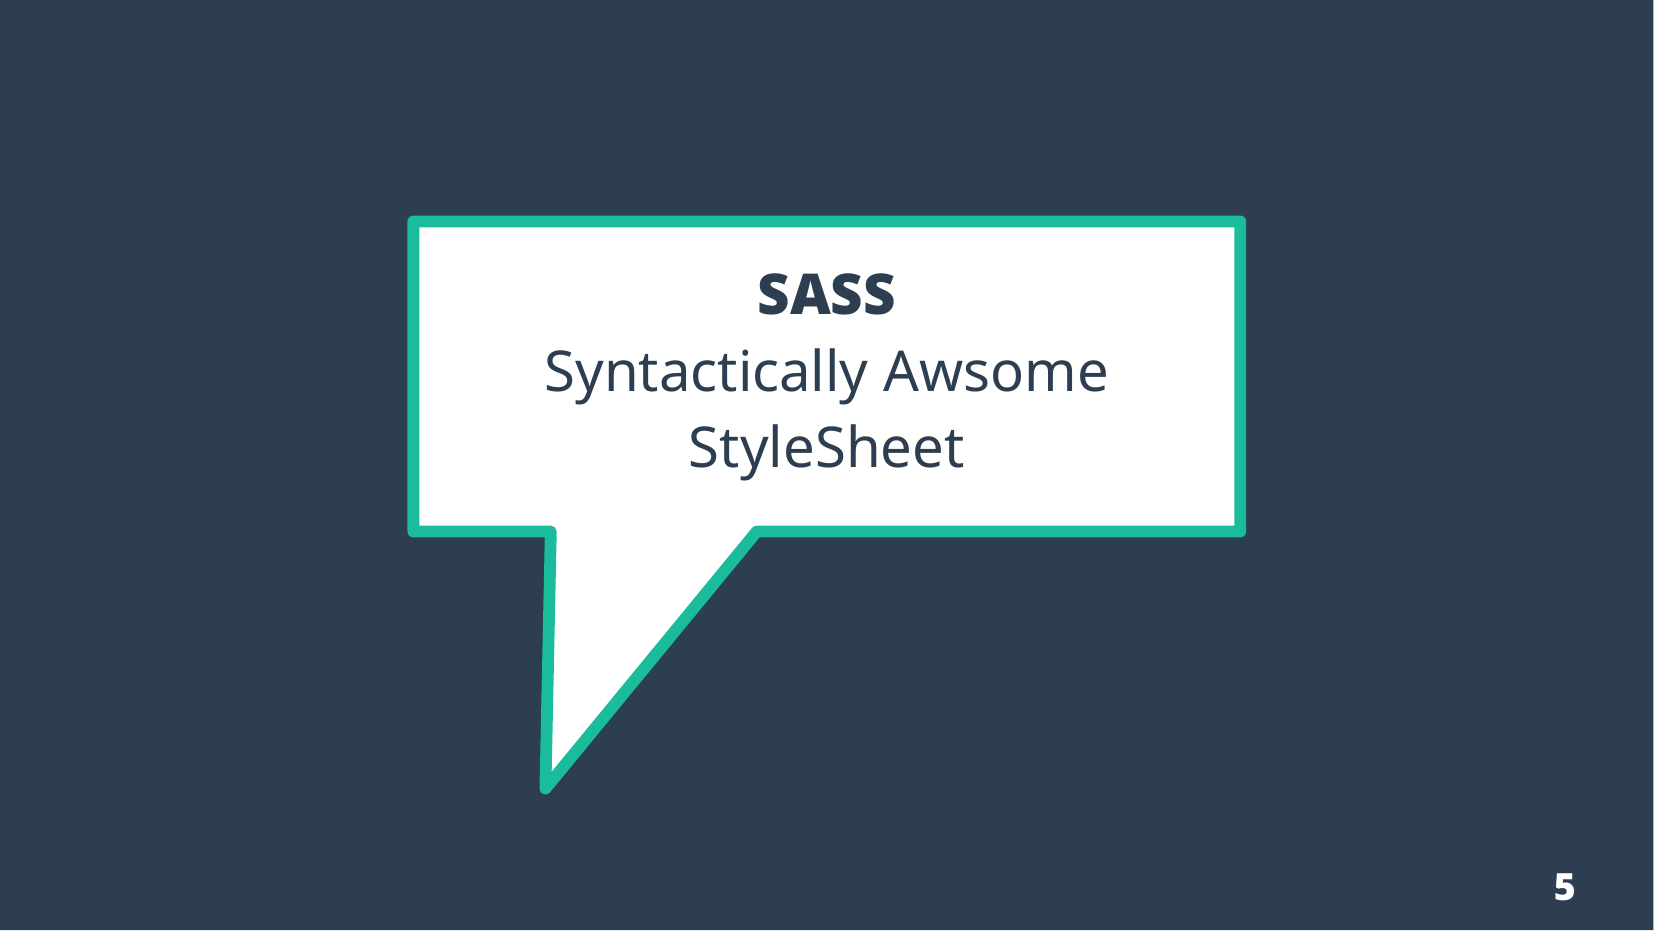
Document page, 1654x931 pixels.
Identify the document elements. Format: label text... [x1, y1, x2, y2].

title SASS Syntactically Awsome StyleSheet [442, 236, 1211, 502]
